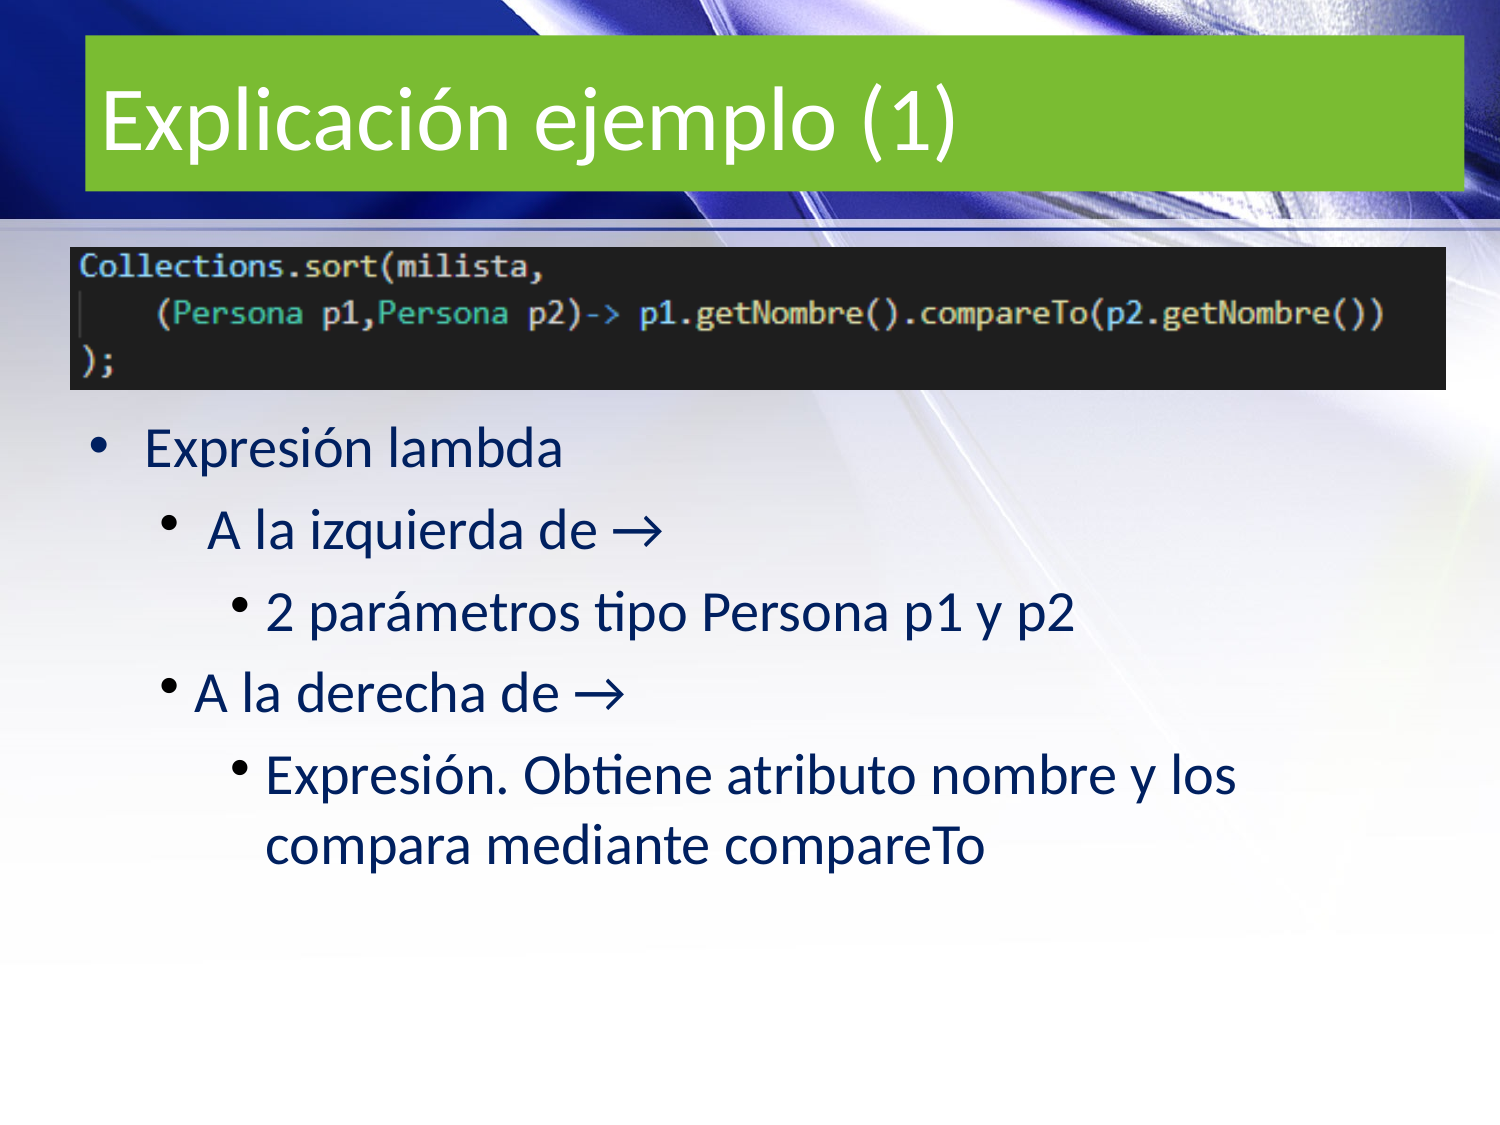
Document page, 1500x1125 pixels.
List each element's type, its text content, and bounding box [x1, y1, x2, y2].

text_box Expresión lambda A la izquierda de → 2 parámetros tipo Persona p1 y p2 A la derecha de → Expresión. Obtiene atributo nombre y los compara mediante compareTo [73, 390, 1424, 989]
picture [0, 0, 1500, 1125]
text_box Explicación ejemplo (1) [85, 35, 1465, 192]
